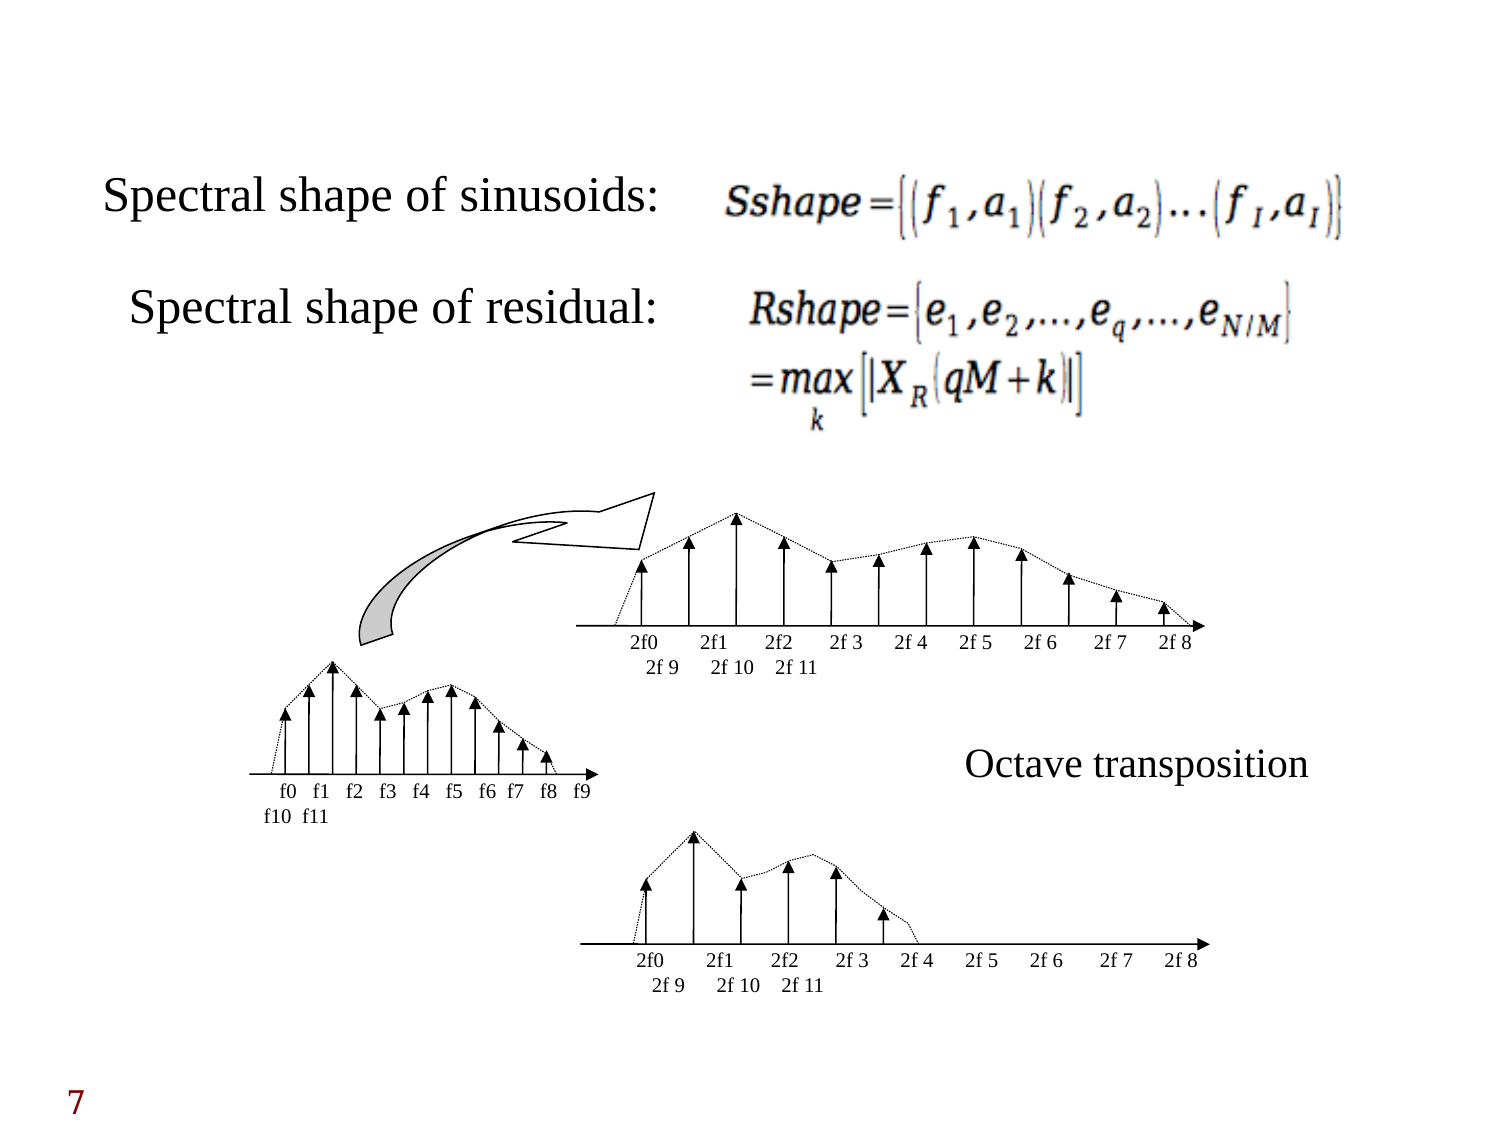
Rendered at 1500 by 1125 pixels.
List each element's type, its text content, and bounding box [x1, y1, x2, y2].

text_box Octave transposition [825, 724, 1449, 800]
text_box 2f0 2f1 2f2 2f 3 2f 4 2f 5 2f 6 2f 7 2f 8 2f 9 2f 10 2f 11 [605, 937, 1218, 979]
text_box 2f0 2f1 2f2 2f 3 2f 4 2f 5 2f 6 2f 7 2f 8 2f 9 2f 10 2f 11 [599, 619, 1212, 662]
slide_number <number> [66, 1081, 255, 1119]
text_box [359, 492, 655, 646]
text_box Spectral shape of residual: [62, 262, 690, 342]
text_box Spectral shape of sinusoids: [49, 149, 725, 229]
picture [690, 165, 1389, 445]
text_box f0 f1 f2 f3 f4 f5 f6 f7 f8 f9 f10 f11 [243, 768, 612, 810]
